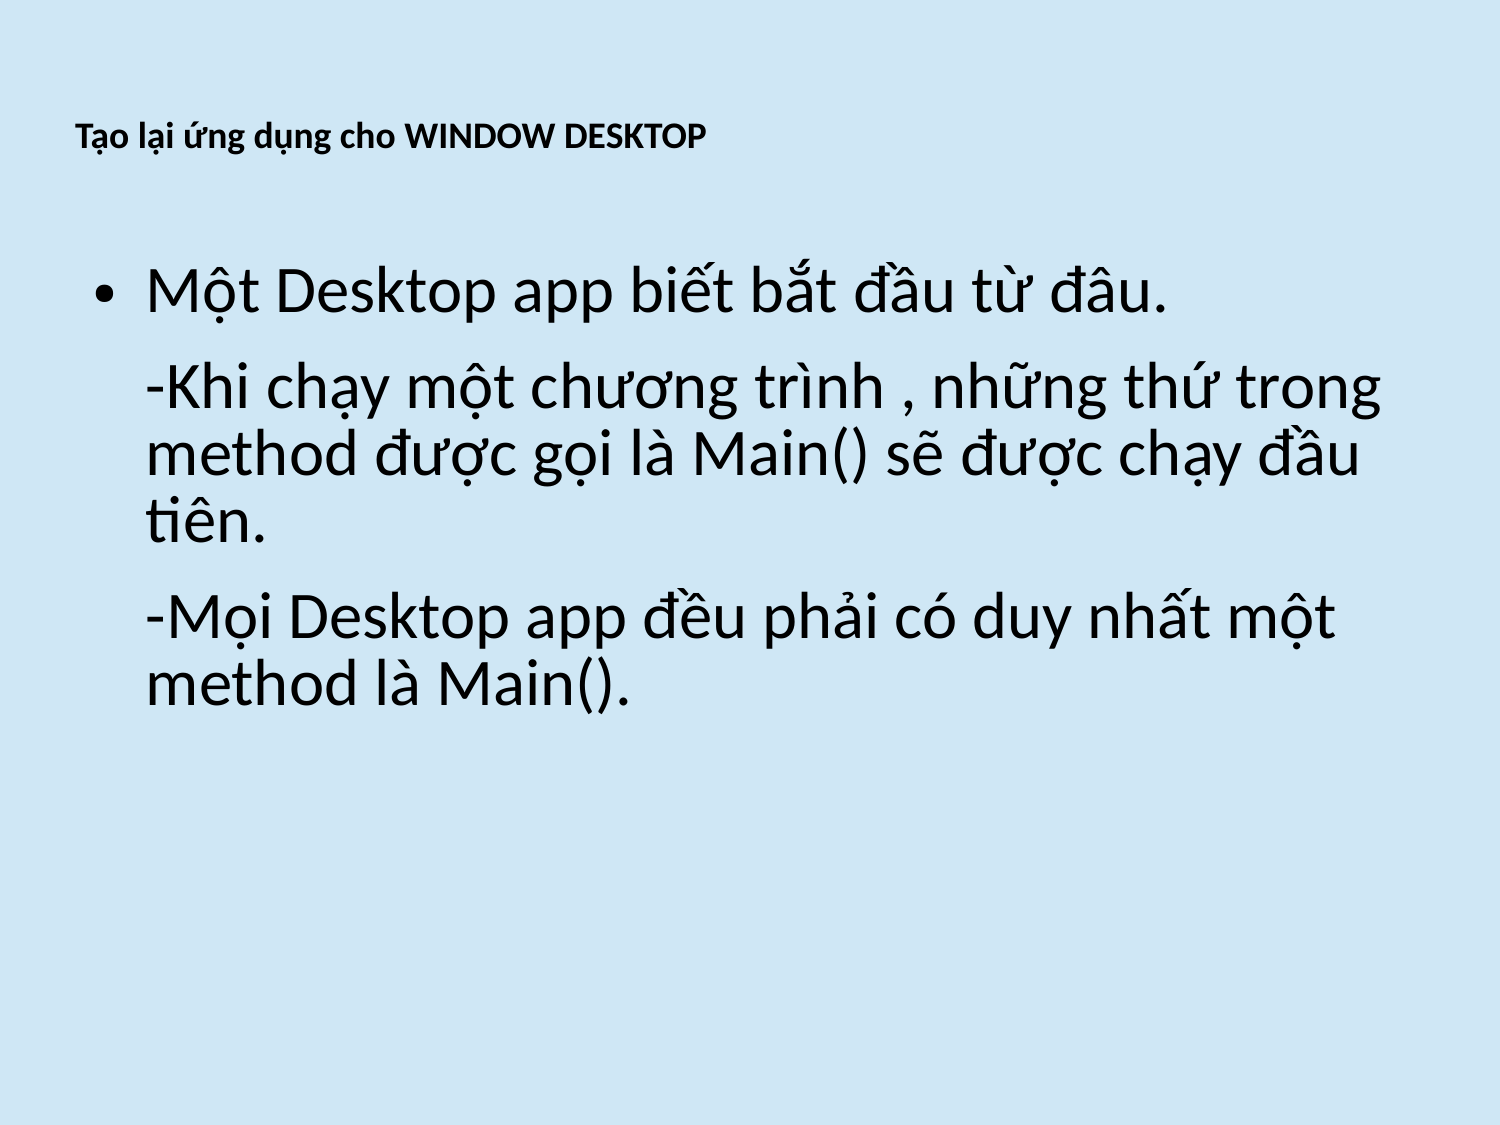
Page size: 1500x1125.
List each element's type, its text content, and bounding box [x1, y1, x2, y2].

list Một Desktop app biết bắt đầu từ đâu. -Khi chạy một chương trình , những thứ trong method được gọi là Main() sẽ được chạy đầu tiên. -Mọi Desktop app đều phải có duy nhất một method là Main(). [75, 262, 1425, 1005]
title Tạo lại ứng dụng cho WINDOW DESKTOP [75, 45, 1425, 233]
